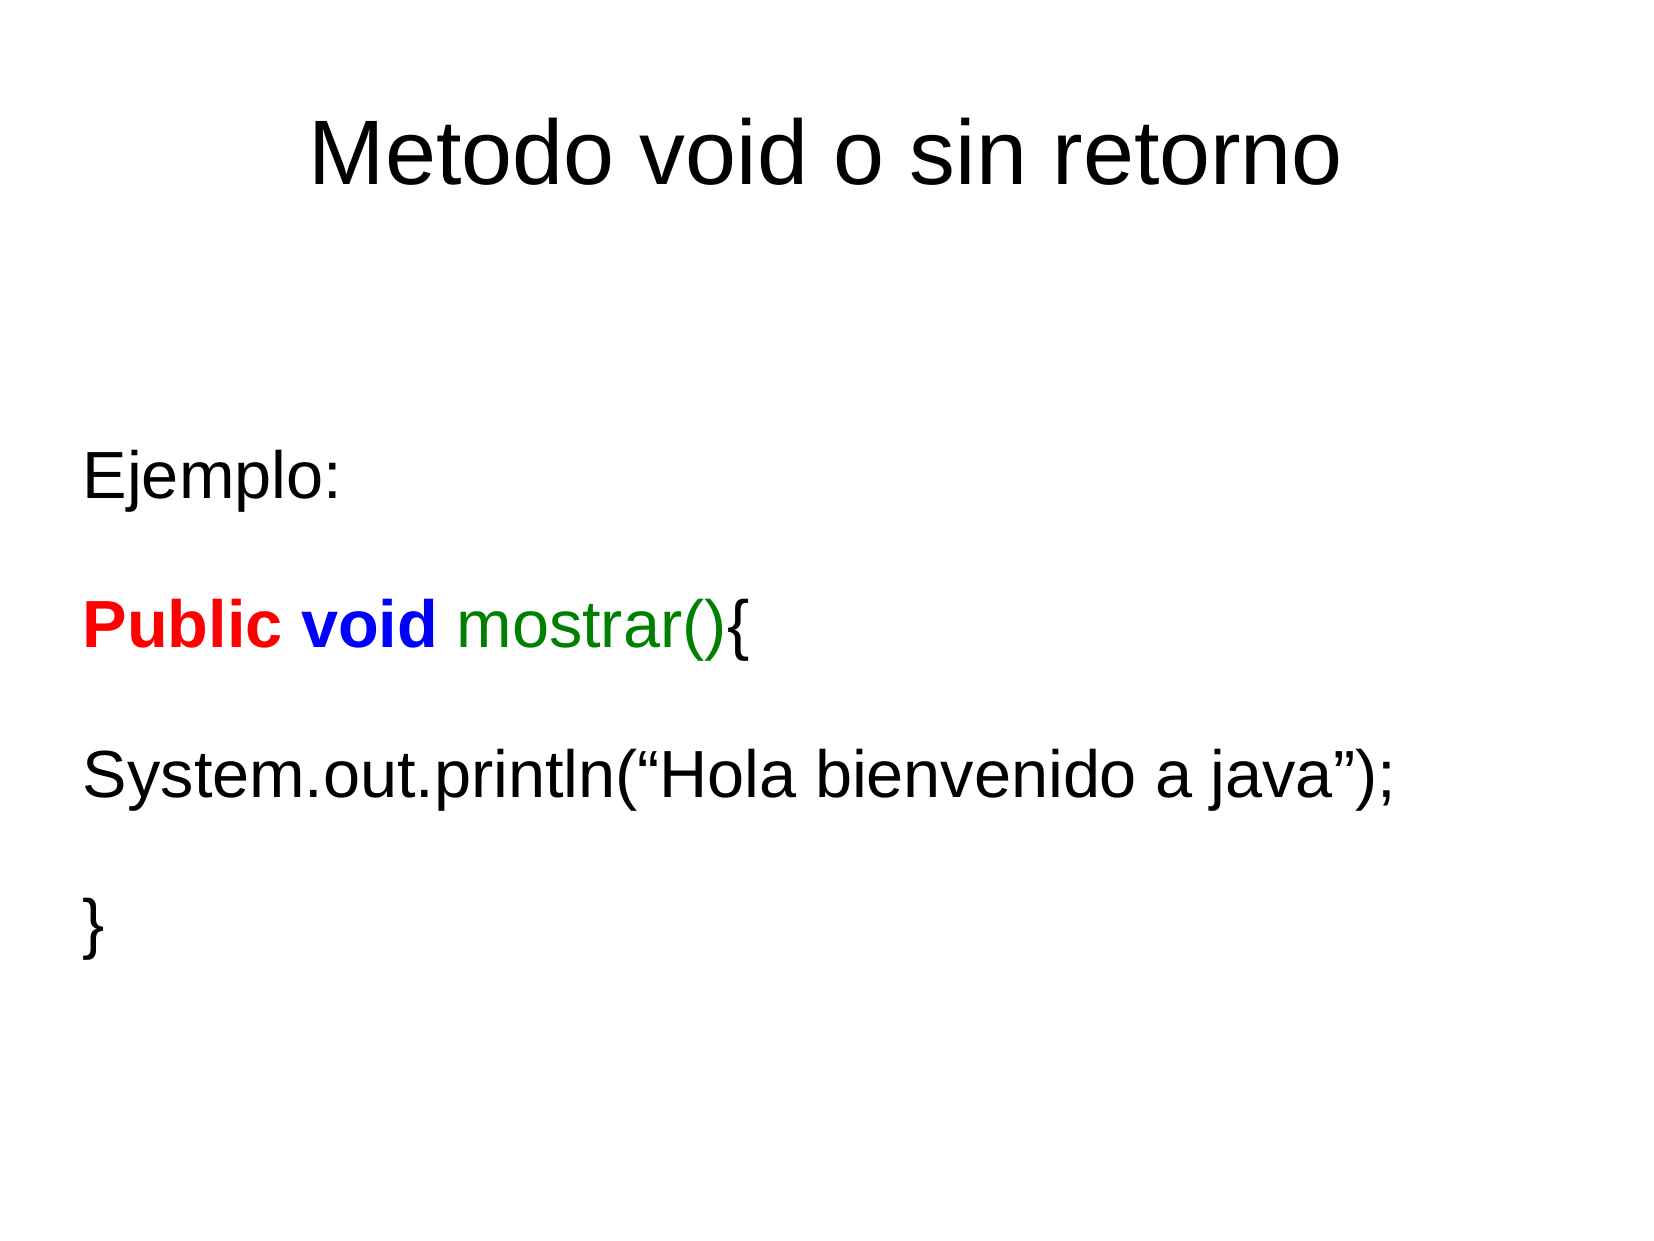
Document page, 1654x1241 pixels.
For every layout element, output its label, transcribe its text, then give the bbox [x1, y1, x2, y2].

subtitle Ejemplo: Public void mostrar(){ System.out.println(“Hola bienvenido a java”); } [82, 290, 1571, 1109]
title Metodo void o sin retorno [82, 49, 1571, 257]
